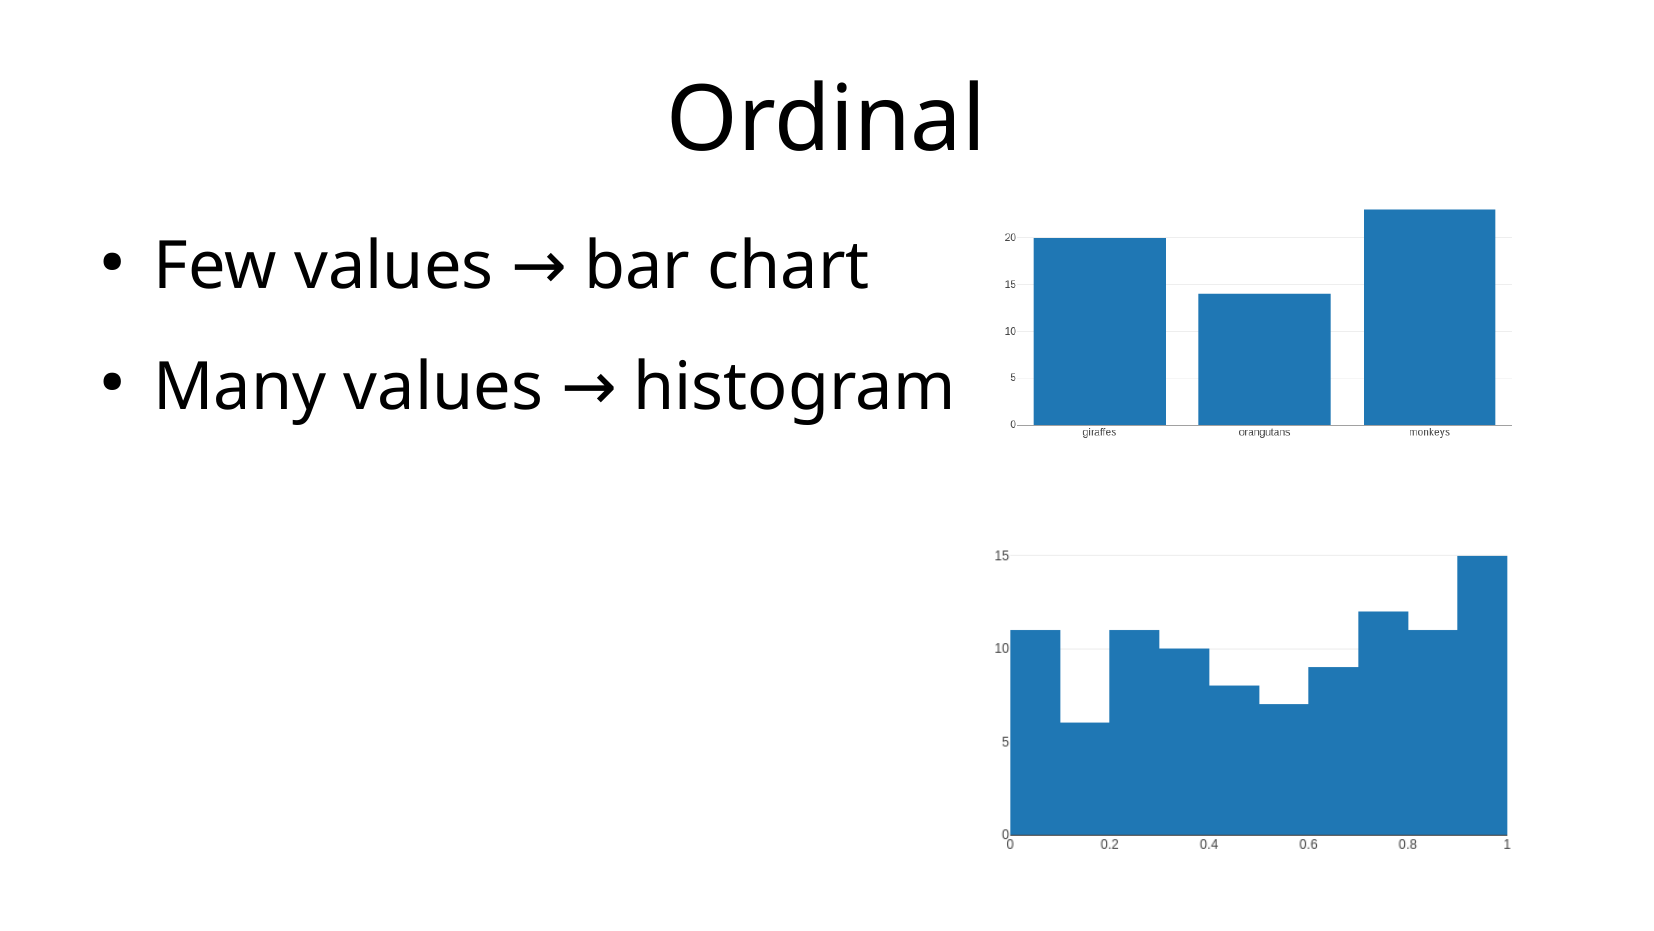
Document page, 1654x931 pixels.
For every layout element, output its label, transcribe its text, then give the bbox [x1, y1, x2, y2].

title Ordinal [82, 37, 1571, 193]
picture [968, 177, 1536, 477]
picture [956, 495, 1565, 886]
list Few values → bar chart Many values → histogram [82, 217, 1571, 758]
